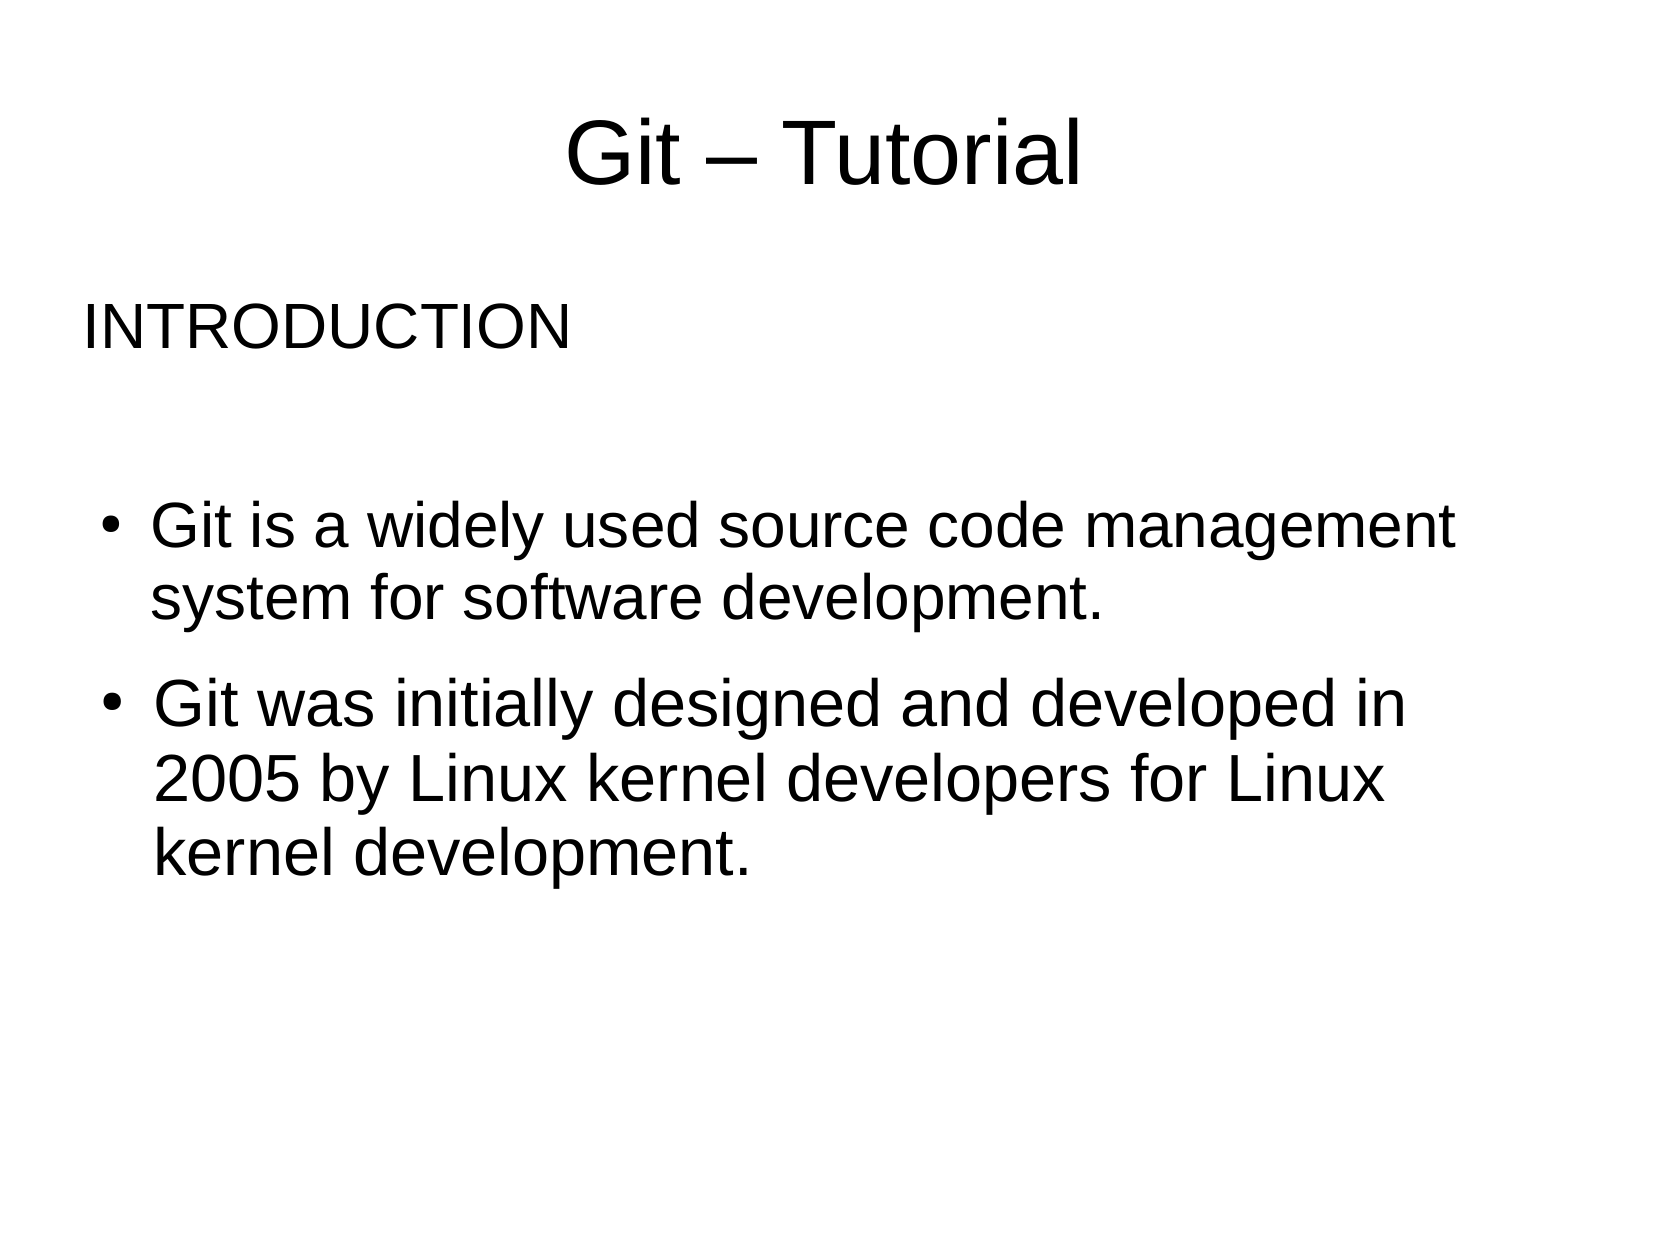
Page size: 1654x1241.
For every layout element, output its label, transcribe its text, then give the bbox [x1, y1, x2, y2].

list INTRODUCTION Git is a widely used source code management system for software development. [82, 290, 1571, 634]
list Git was initially designed and developed in 2005 by Linux kernel developers for Linux kernel development. [82, 665, 1571, 1009]
title Git – Tutorial [82, 49, 1571, 257]
